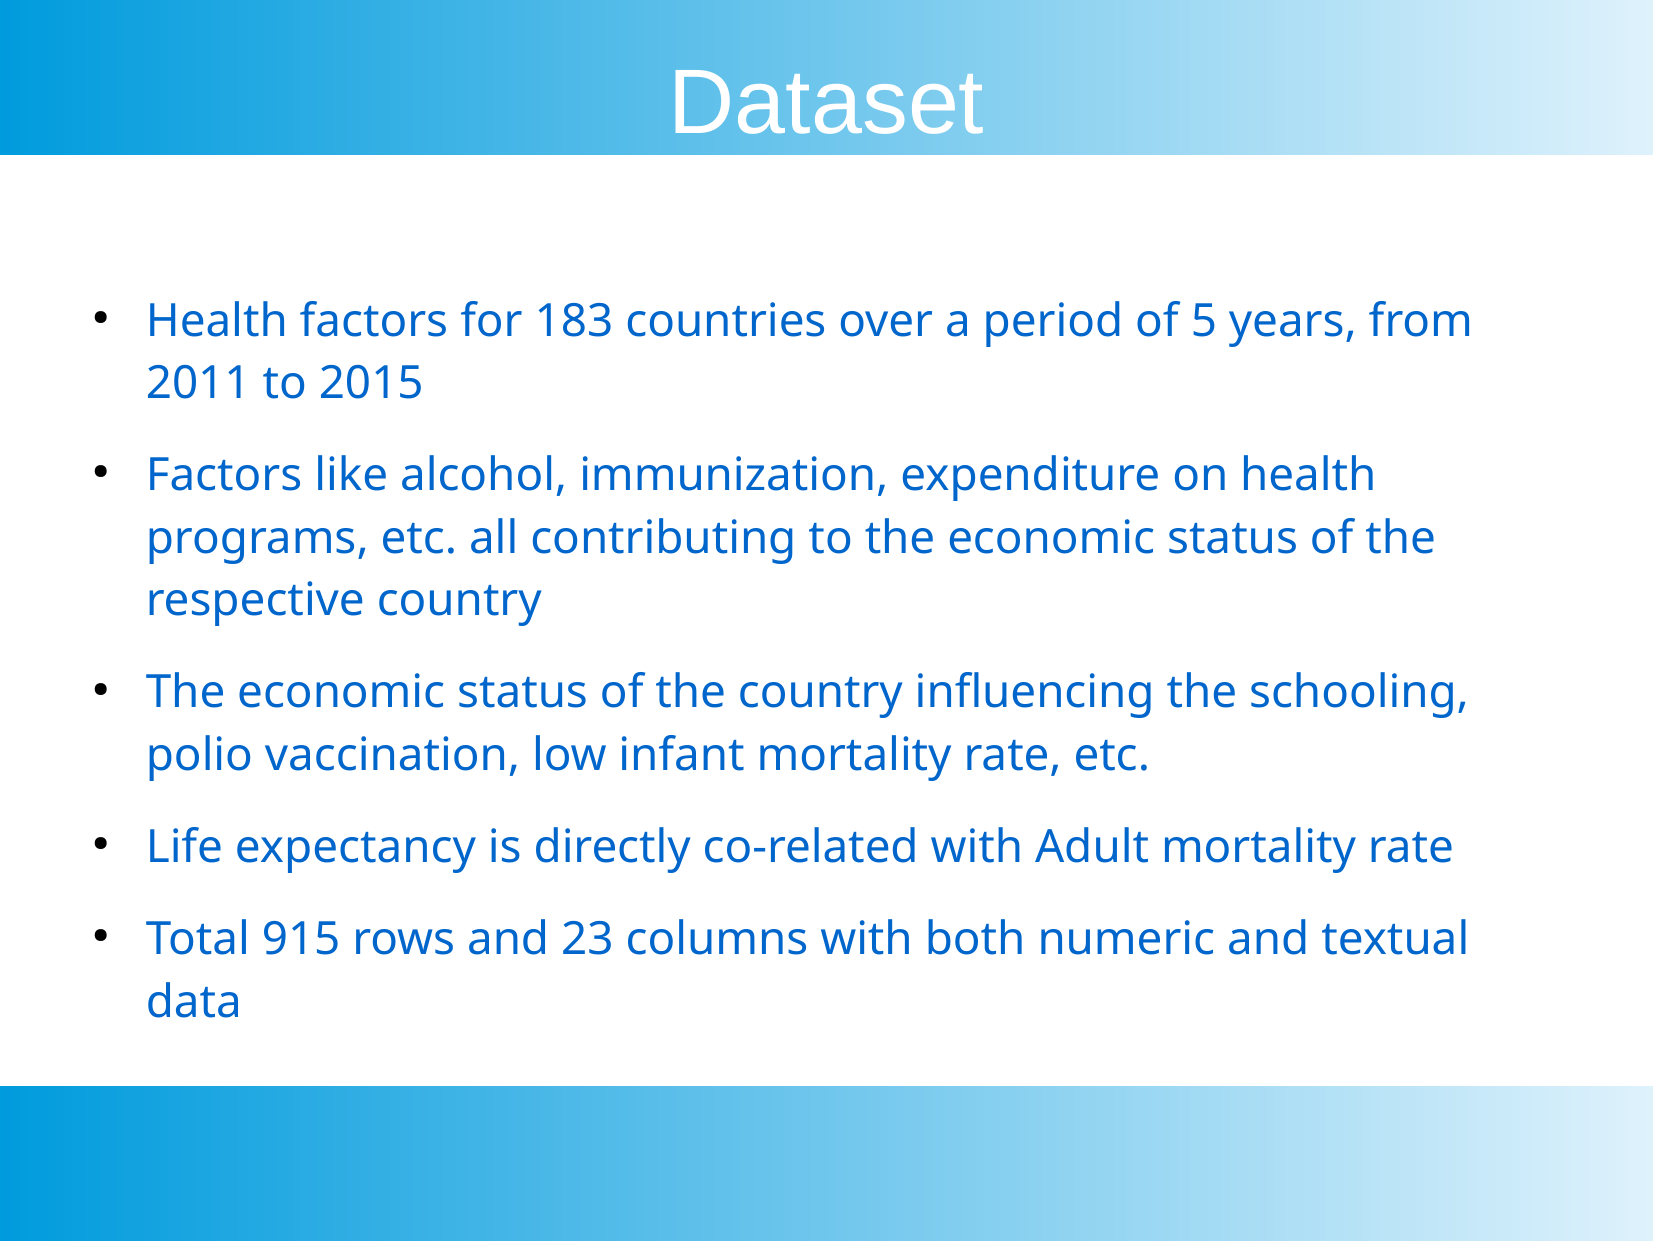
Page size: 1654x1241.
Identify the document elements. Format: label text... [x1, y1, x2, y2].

title Dataset [82, 49, 1571, 155]
list Health factors for 183 countries over a period of 5 years, from 2011 to 2015 Factors like alcohol, immunization, expenditure on health programs, etc. all contributing to the economic status of the respective country The economic status of the country influencing the schooling, polio vaccination, low infant mortality rate, etc. Life expectancy is directly co-related with Adult mortality rate Total 915 rows and 23 columns with both numeric and textual data [75, 195, 1576, 1051]
